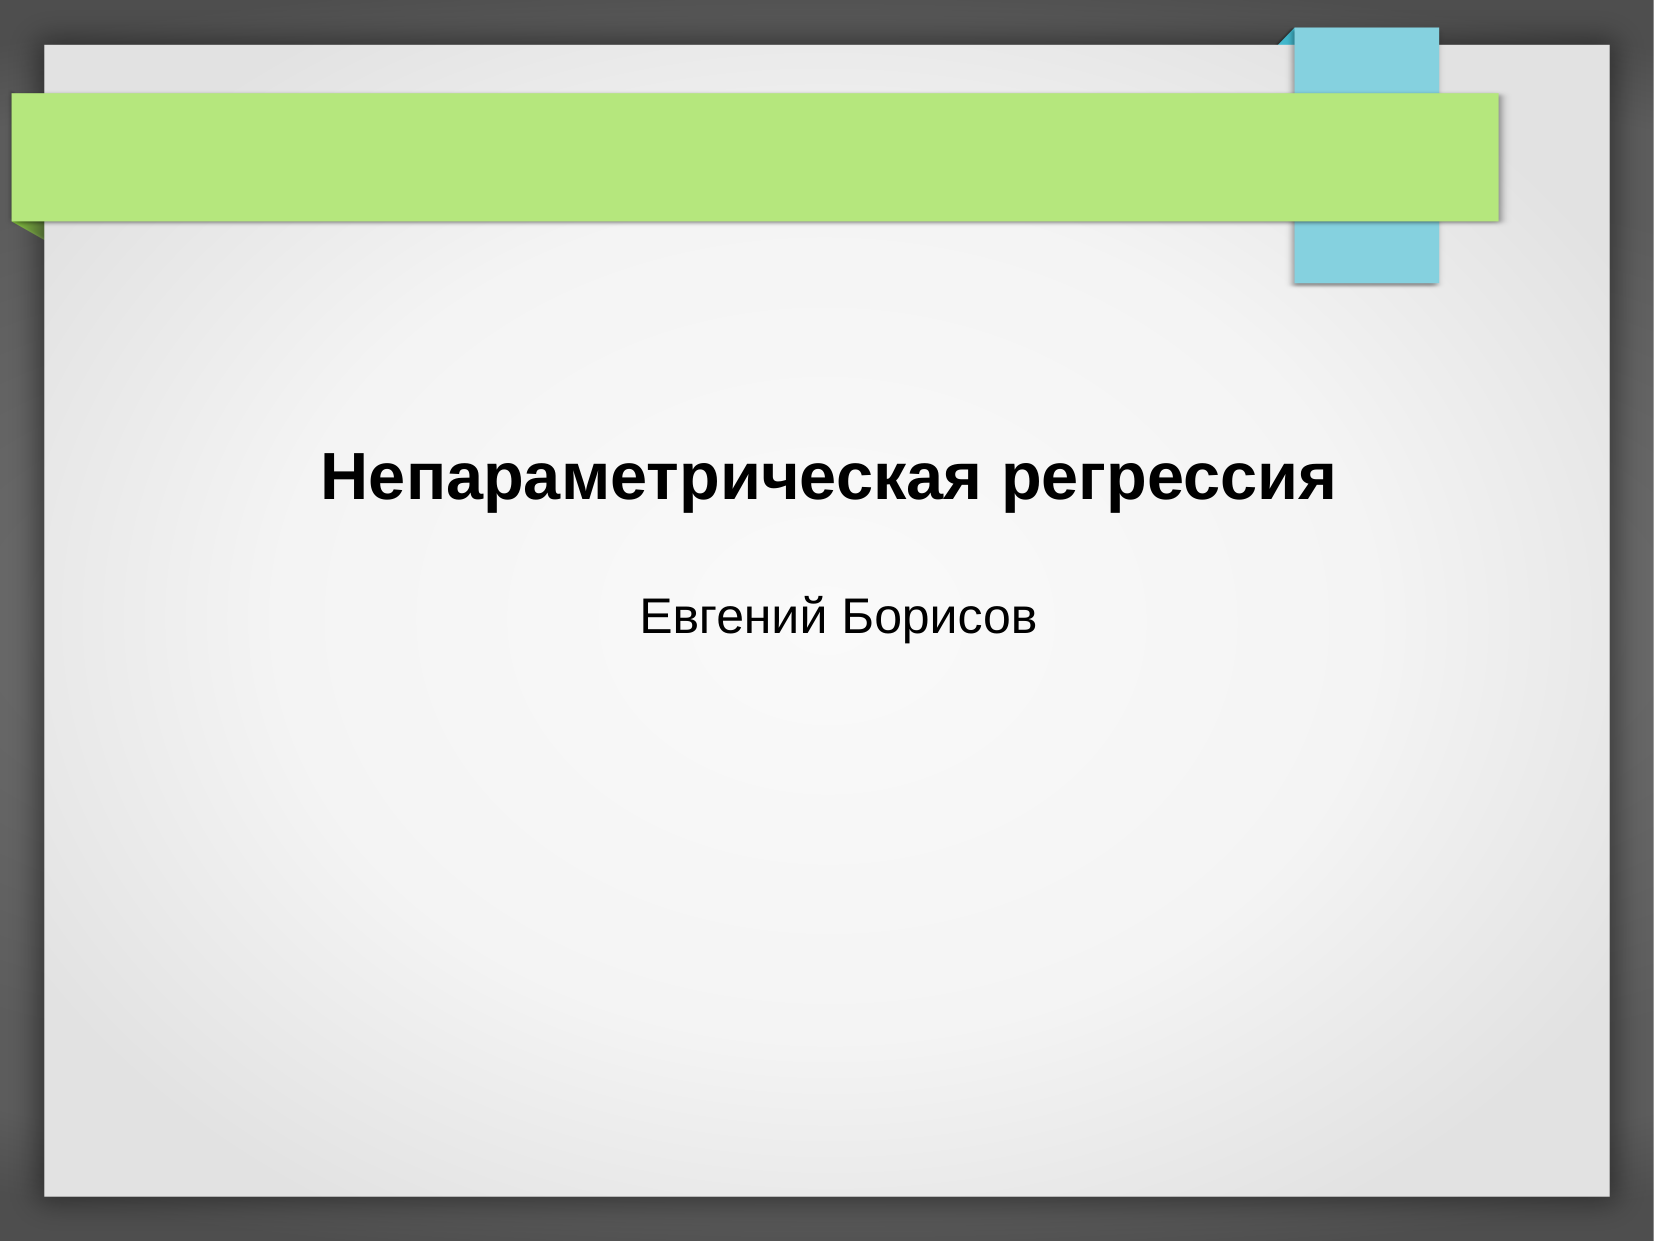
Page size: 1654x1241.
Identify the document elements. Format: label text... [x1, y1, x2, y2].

picture [0, 0, 1654, 1241]
subtitle Непараметрическая регрессия Евгений Борисов [94, 342, 1583, 773]
